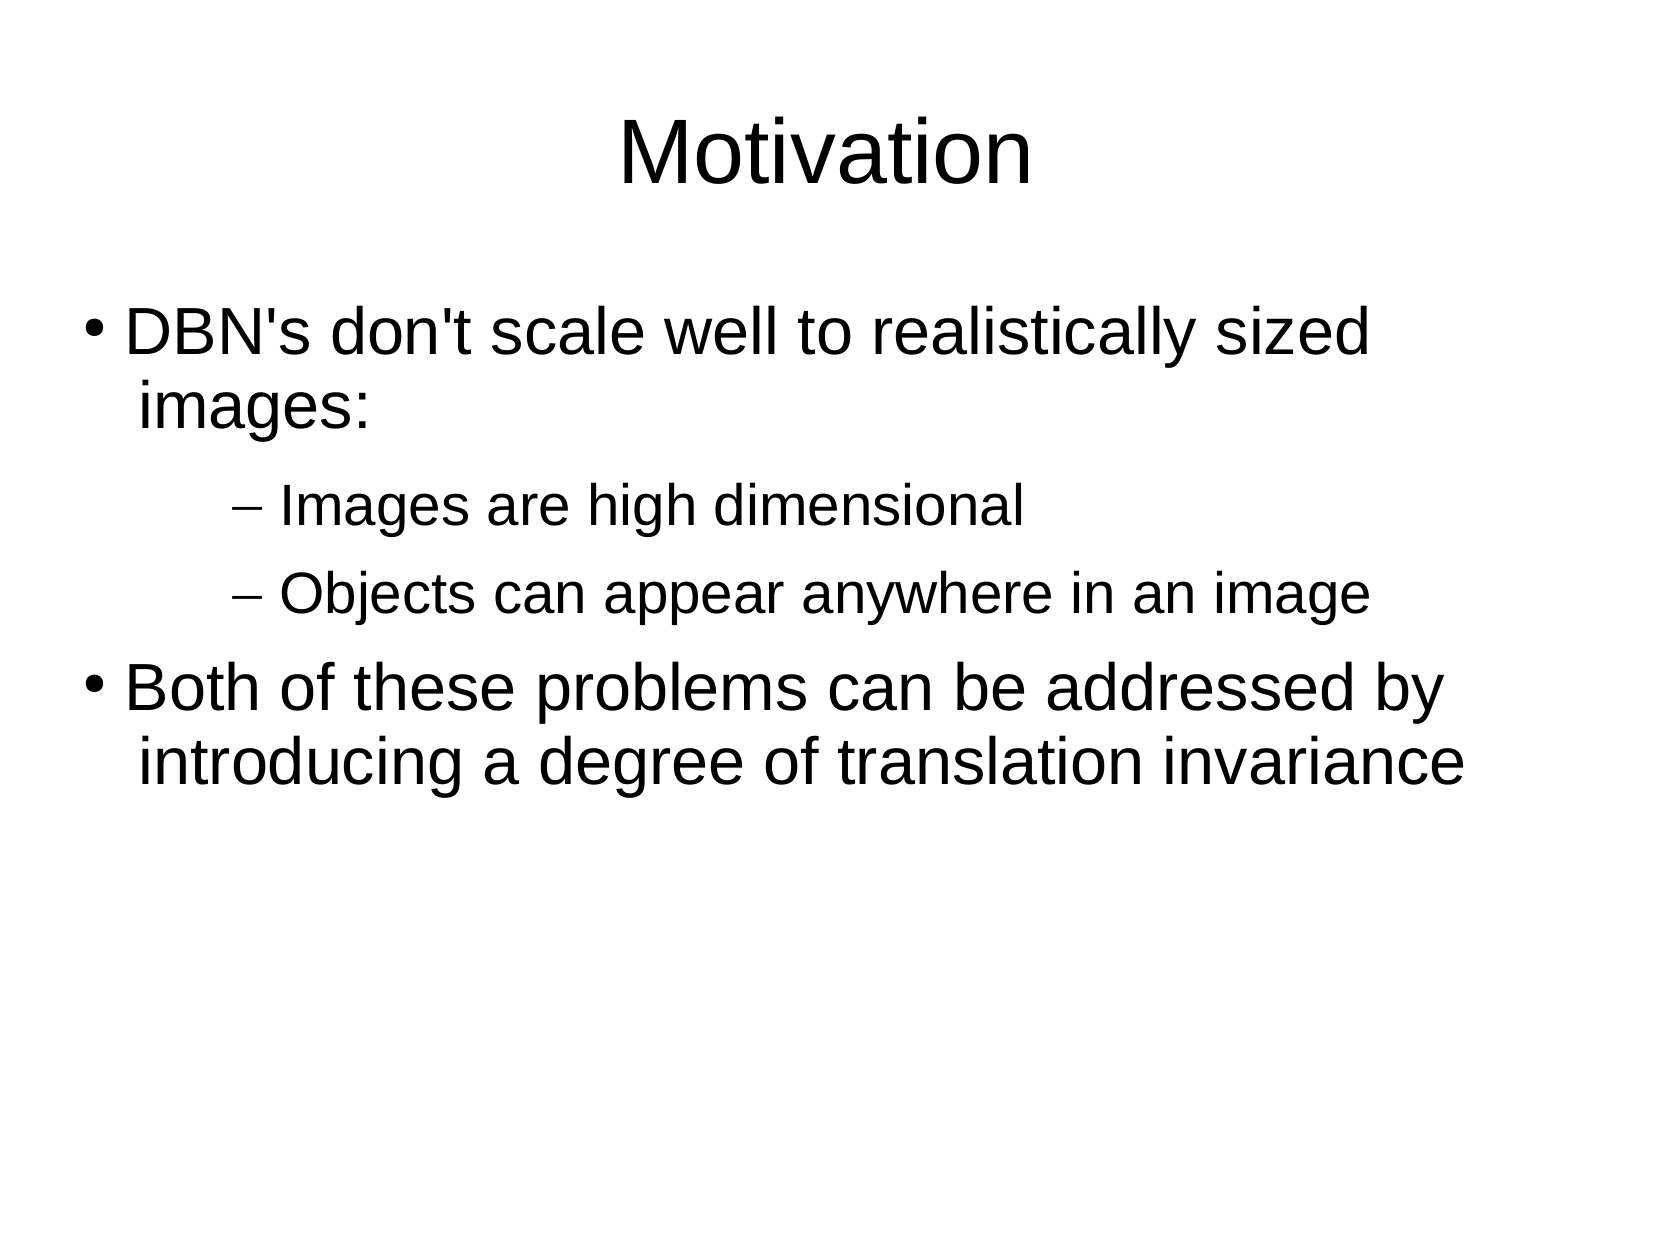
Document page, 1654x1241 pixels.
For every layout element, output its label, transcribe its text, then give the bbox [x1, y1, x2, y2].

title Motivation [82, 49, 1571, 257]
list DBN's don't scale well to realistically sized images: Images are high dimensional Objects can appear anywhere in an image Both of these problems can be addressed by introducing a degree of translation invariance [82, 290, 1538, 1010]
